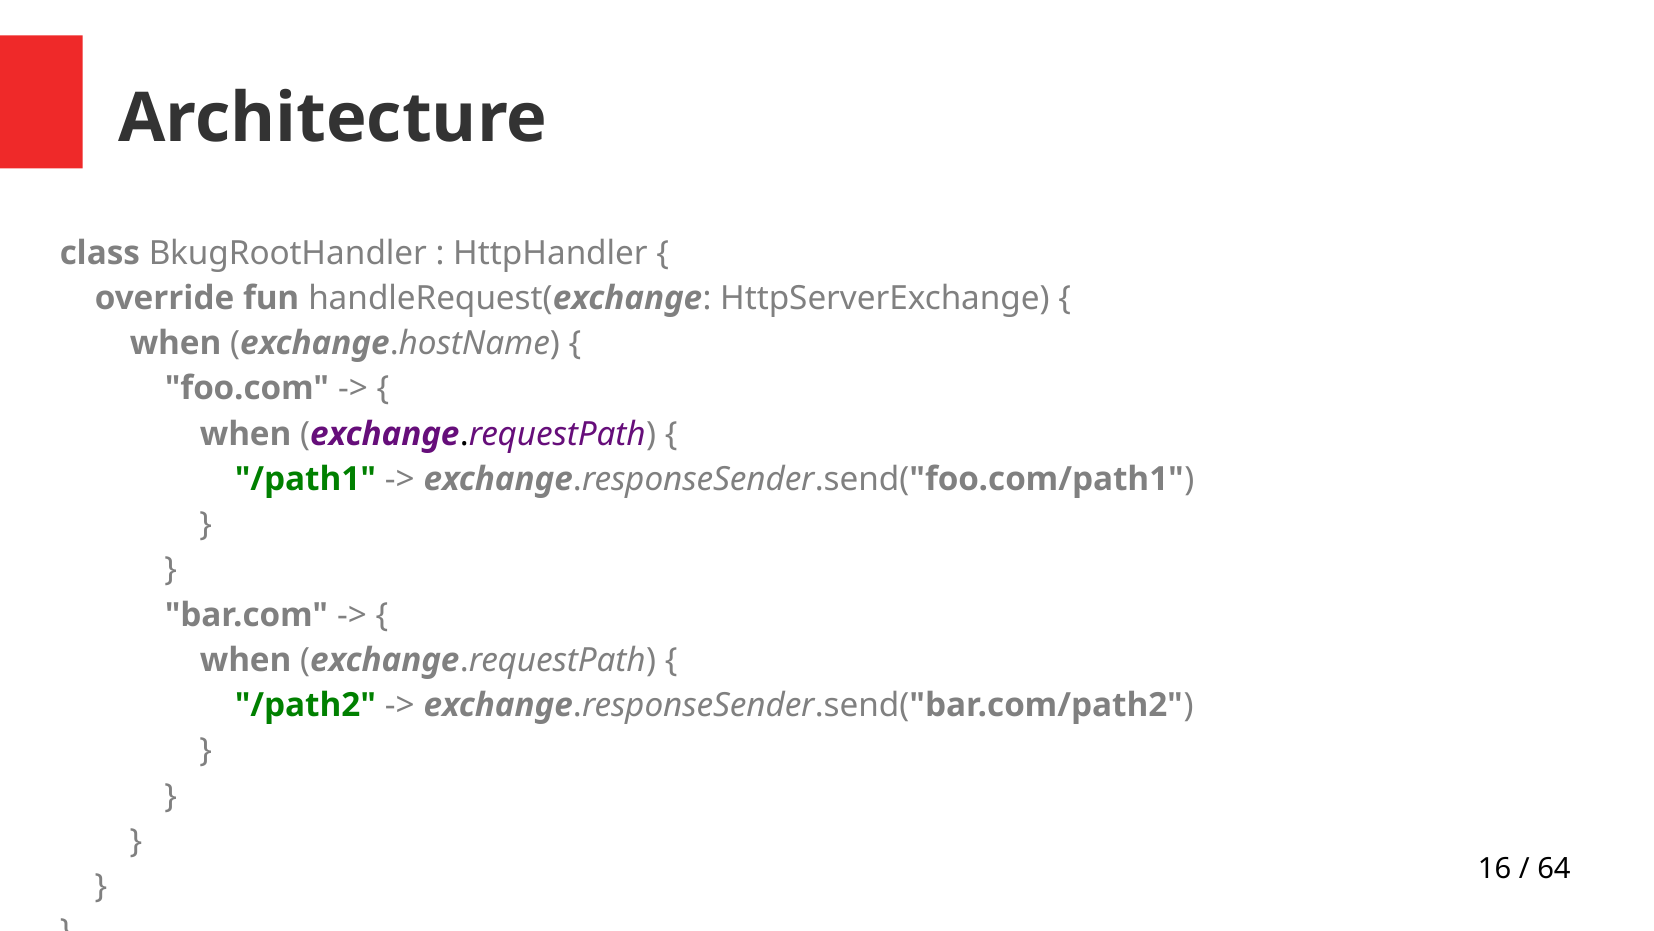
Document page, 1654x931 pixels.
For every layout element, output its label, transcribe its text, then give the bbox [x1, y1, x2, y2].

title Architecture [118, 37, 1571, 193]
text_box class BkugRootHandler : HttpHandler { override fun handleRequest(exchange: HttpServerExchange) { when (exchange.hostName) { "foo.com" -> { when (exchange.requestPath) { "/path1" -> exchange.responseSender.send("foo.com/path1") } } "bar.com" -> { when (exchange.requestPath) { "/path2" -> exchange.responseSender.send("bar.com/path2") } } } } } [45, 221, 1621, 886]
